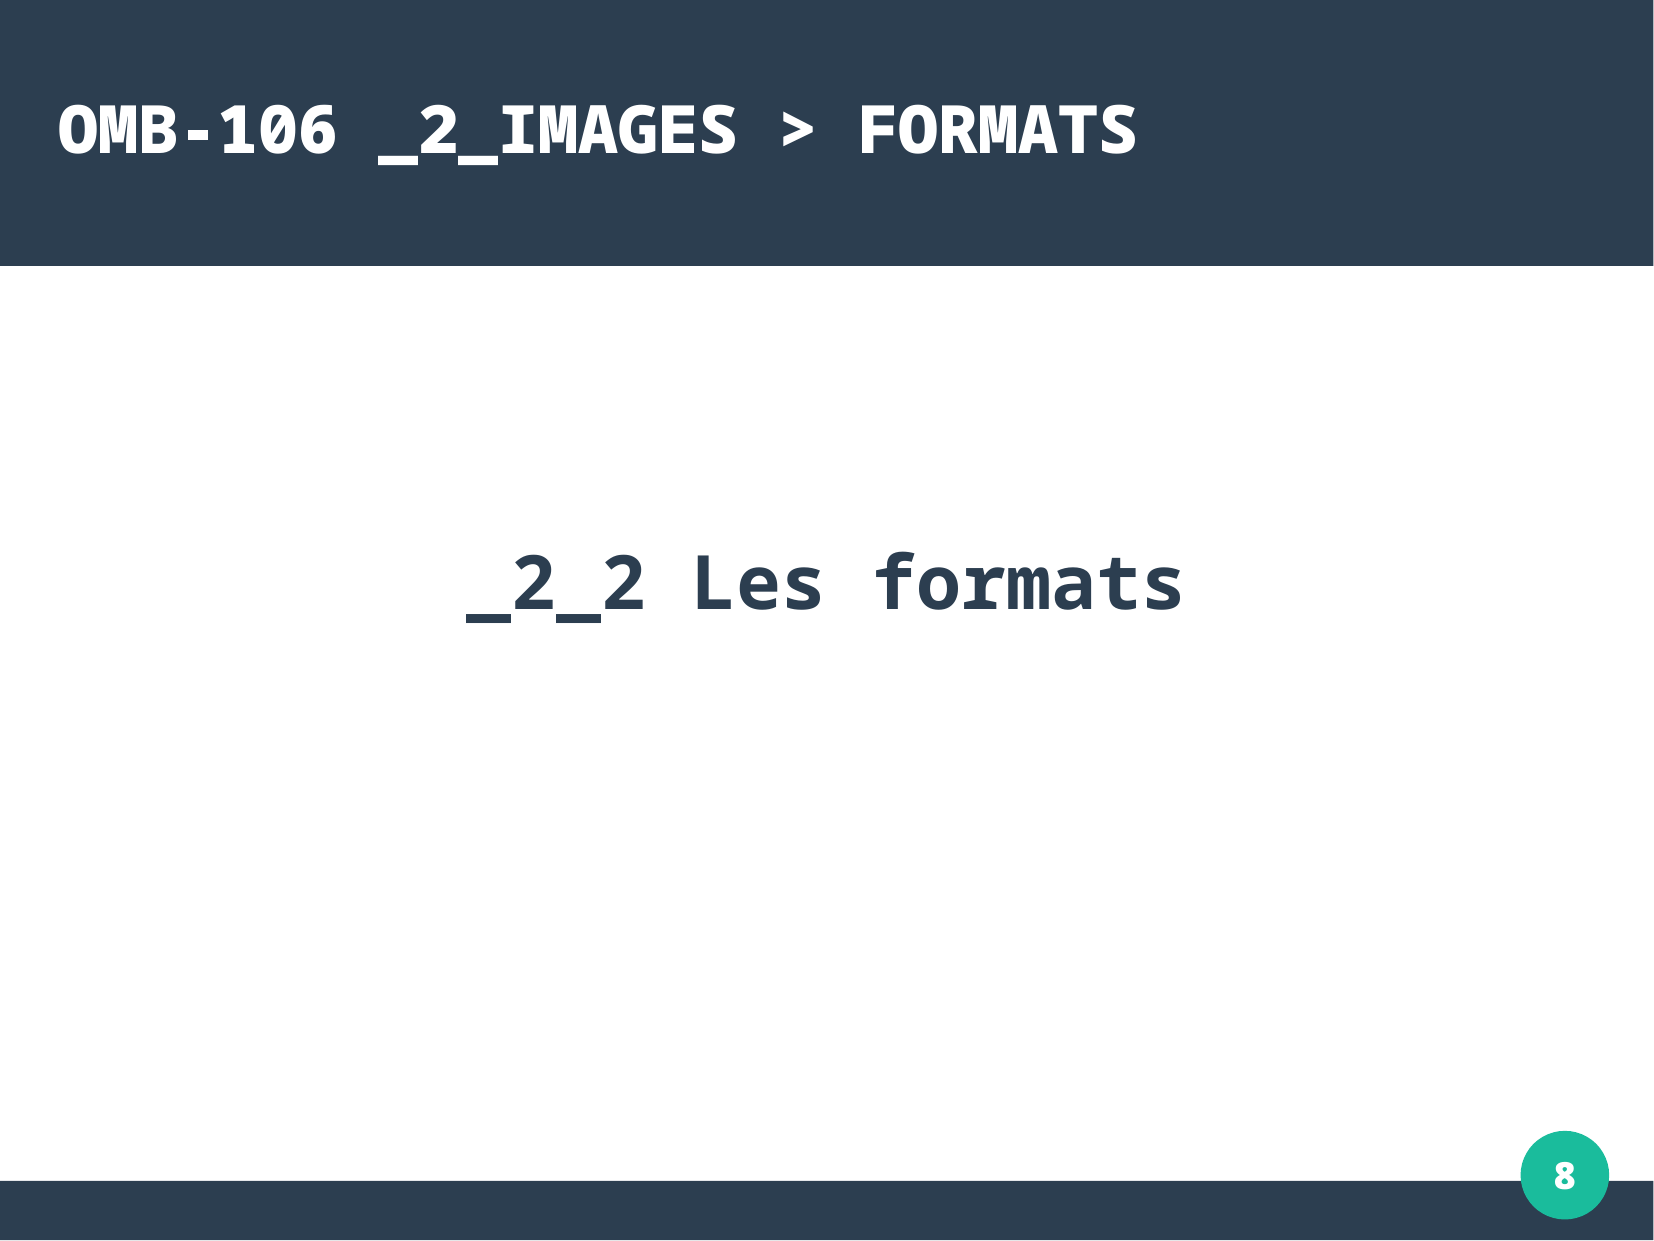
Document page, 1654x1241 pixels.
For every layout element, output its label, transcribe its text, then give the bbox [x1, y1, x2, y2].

list _2_2 Les formats [0, 265, 1653, 1181]
title OMB-106 _2_IMAGES > FORMATS [58, 49, 1594, 207]
